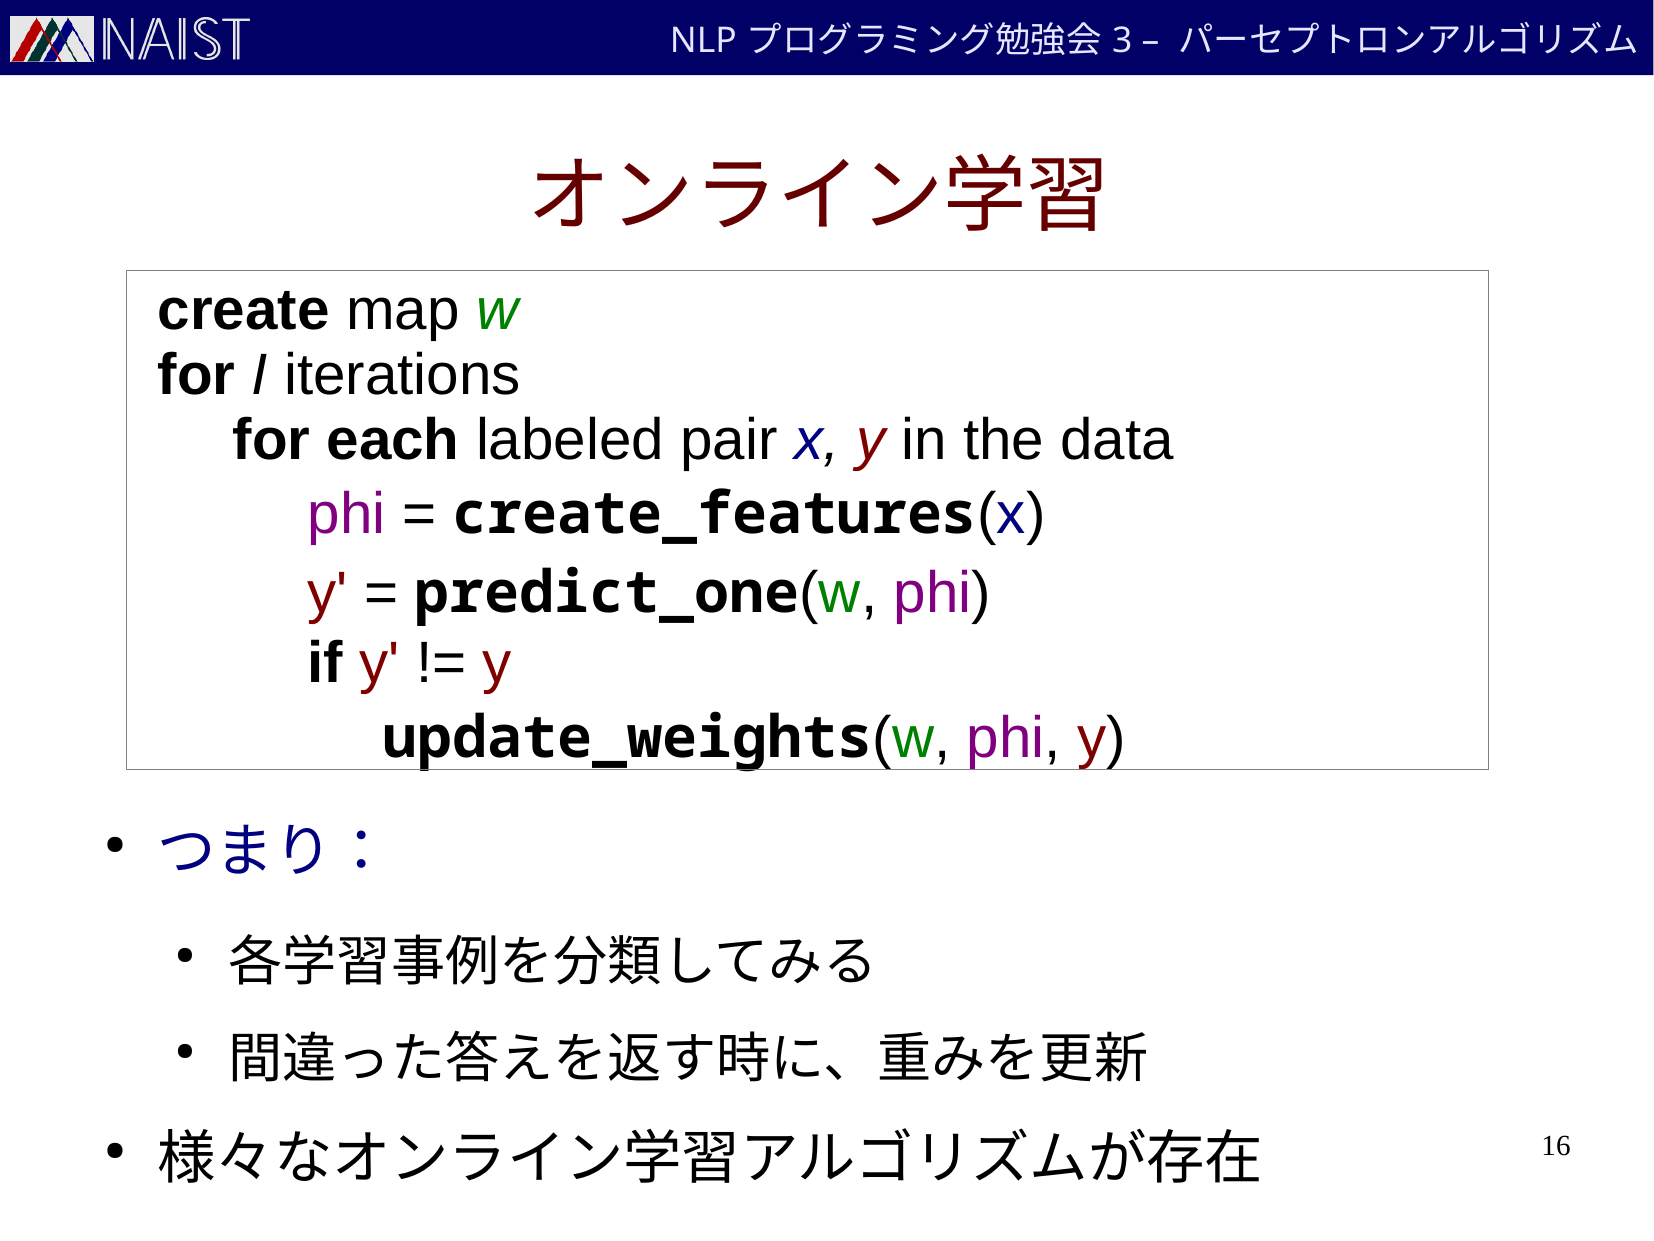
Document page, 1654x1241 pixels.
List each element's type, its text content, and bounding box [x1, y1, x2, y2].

picture [10, 16, 94, 62]
title オンライン学習 [75, 92, 1564, 285]
title オンライン学習 [127, 271, 1488, 276]
list create map w for I iterations for each labeled pair x, y in the data phi = create_features(x) y' = predict_one(w, phi) if y' != y update_weights(w, phi, y) つまり： 各学習事例を分類してみる 間違った答えを返す時に、重みを更新 様々なオンライン学習アルゴリズムが存在 最もシンプルで実装しやすいのがパーセプトロン [127, 276, 1488, 769]
picture [102, 17, 251, 60]
list create map w for I iterations for each labeled pair x, y in the data phi = create_features(x) y' = predict_one(w, phi) if y' != y update_weights(w, phi, y) つまり： 各学習事例を分類してみる 間違った答えを返す時に、重みを更新 様々なオンライン学習アルゴリズムが存在 最もシンプルで実装しやすいのがパーセプトロン [86, 276, 1576, 1190]
